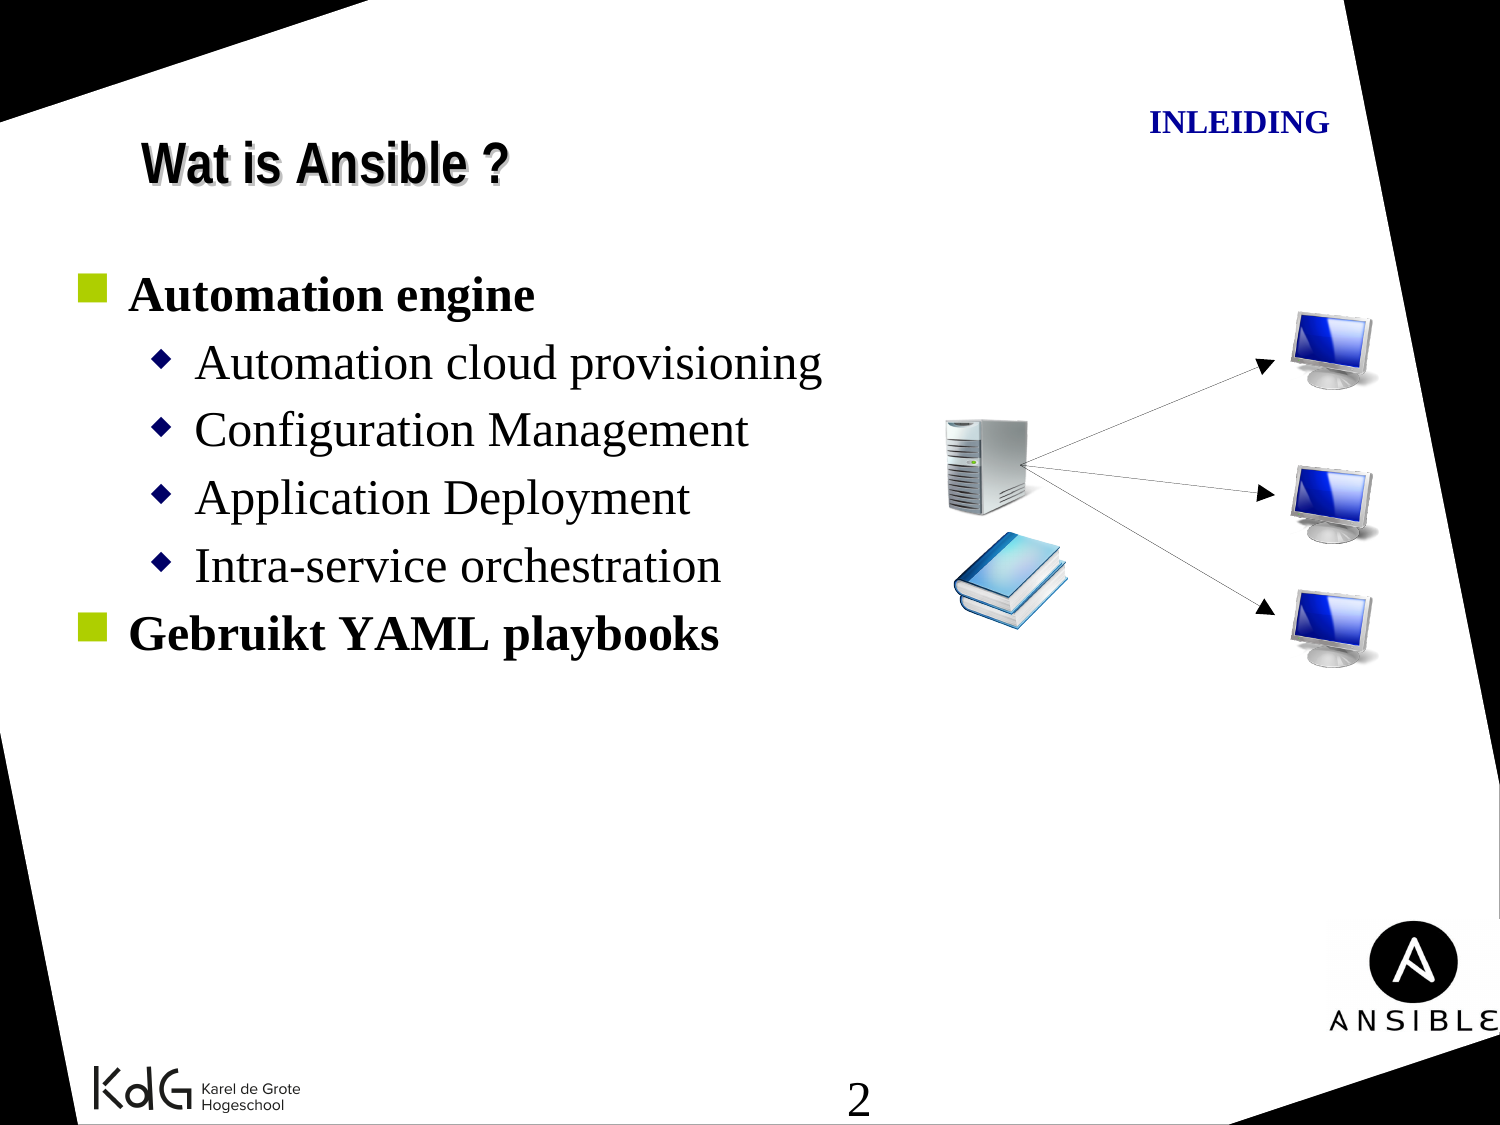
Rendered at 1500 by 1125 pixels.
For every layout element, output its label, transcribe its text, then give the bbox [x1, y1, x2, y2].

list Automation engine Automation cloud provisioning Configuration Management Application Deployment Intra-service orchestration Gebruikt YAML playbooks [73, 266, 1424, 1010]
title Wat is Ansible ? [141, 72, 1447, 253]
picture [945, 419, 1076, 641]
picture [1290, 589, 1379, 668]
text_box INLEIDING [1080, 95, 1379, 149]
picture [1326, 919, 1500, 1032]
picture [1290, 465, 1379, 544]
picture [94, 1066, 300, 1113]
picture [1024, 466, 1044, 478]
picture [1290, 311, 1379, 390]
picture [1023, 456, 1044, 467]
